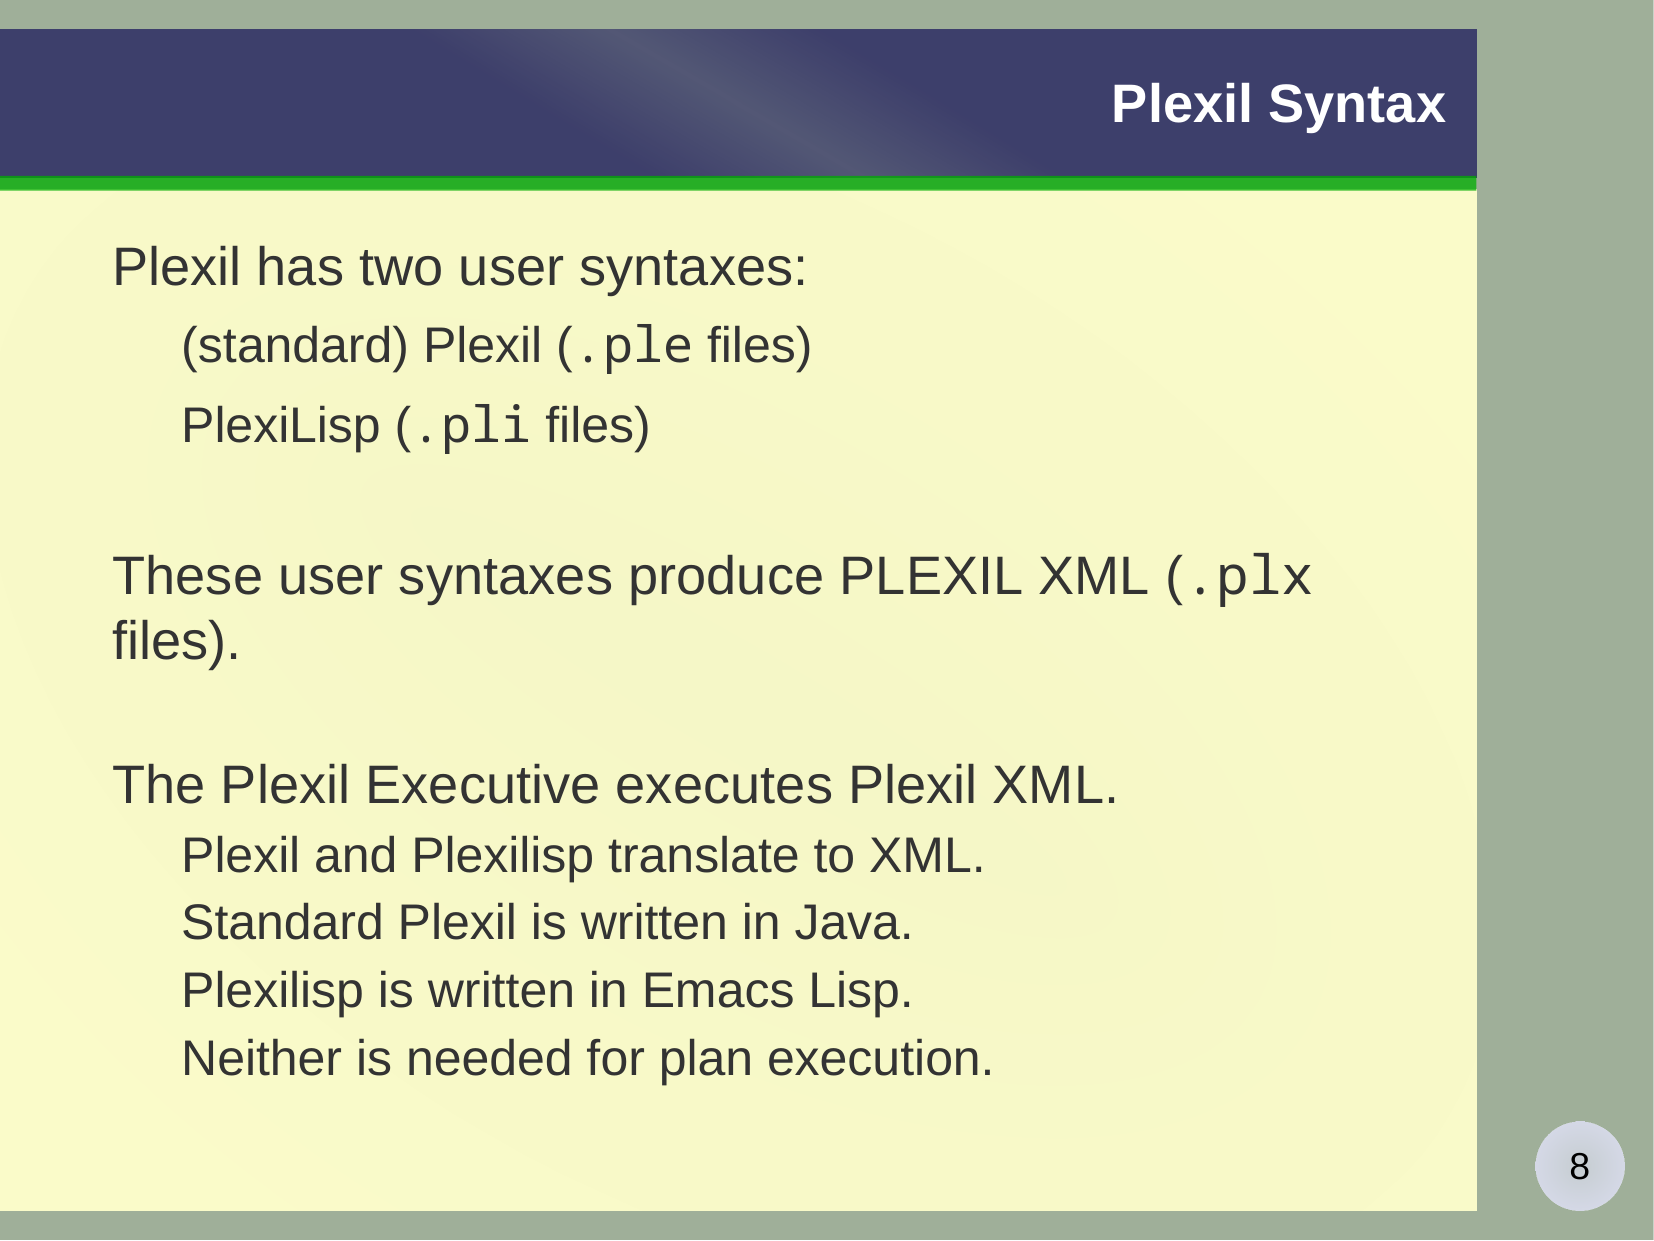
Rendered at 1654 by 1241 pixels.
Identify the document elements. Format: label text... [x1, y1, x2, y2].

list Plexil has two user syntaxes: (standard) Plexil (.ple files) PlexiLisp (.pli files) These user syntaxes produce PLEXIL XML (.plx files). The Plexil Executive executes Plexil XML. Plexil and Plexilisp translate to XML. Standard Plexil is written in Java. Plexilisp is written in Emacs Lisp. Neither is needed for plan execution. [59, 236, 1418, 1182]
title Plexil Syntax [29, 59, 1447, 148]
